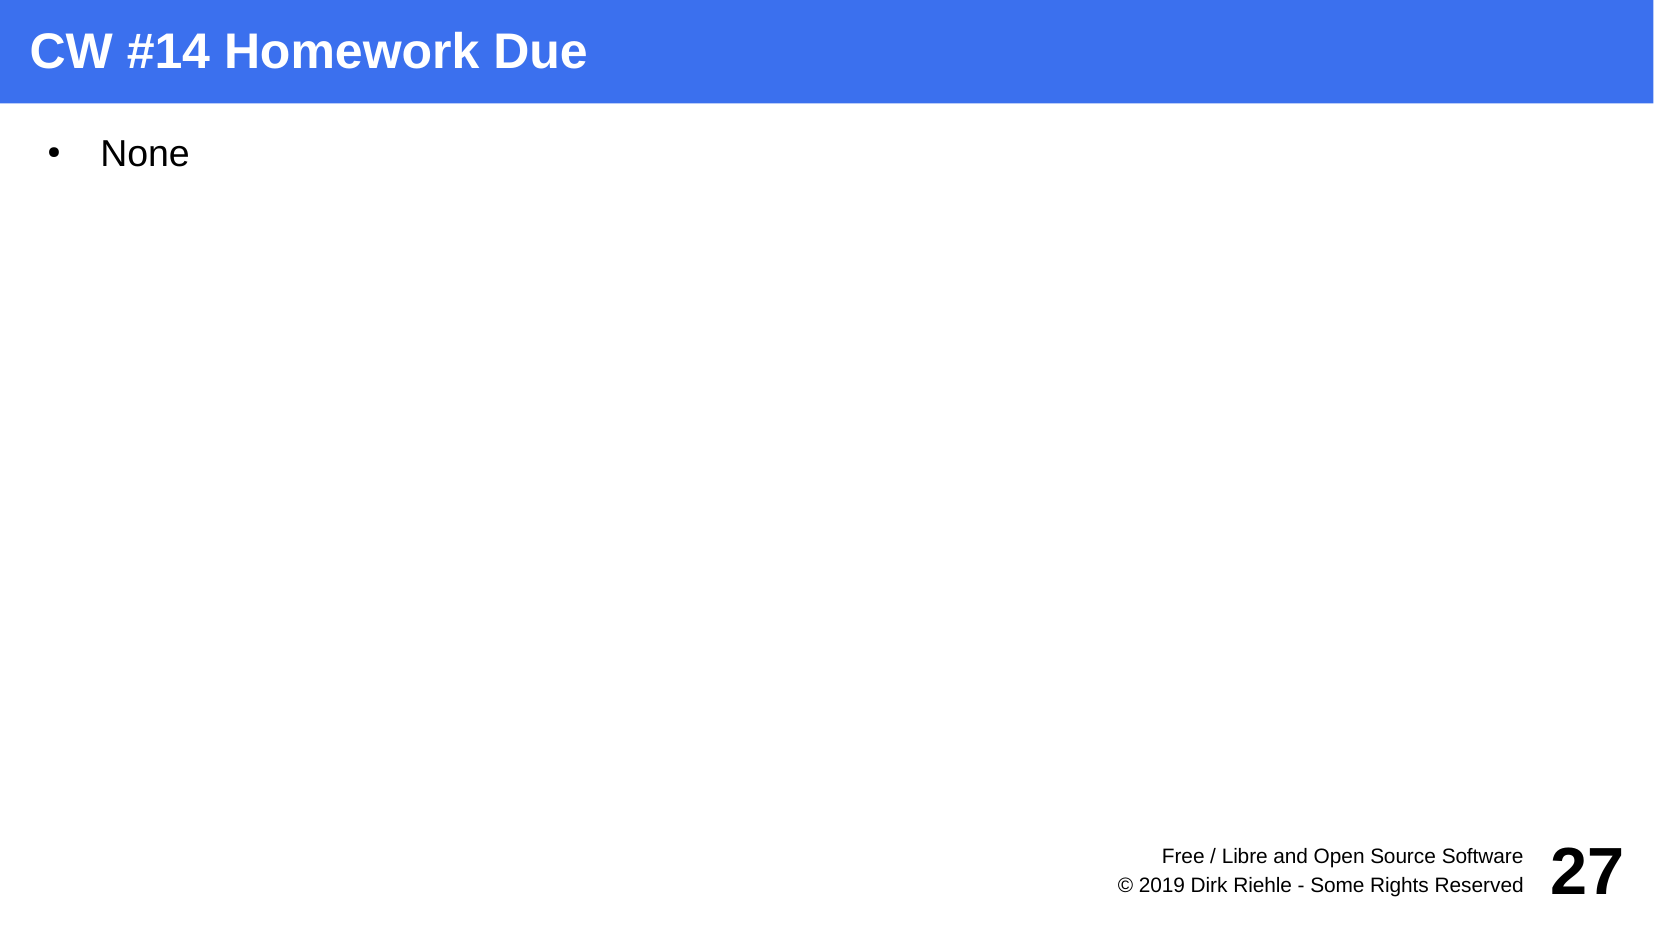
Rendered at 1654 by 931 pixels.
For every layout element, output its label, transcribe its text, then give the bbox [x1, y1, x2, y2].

list None [29, 132, 1625, 813]
title CW #14 Homework Due [0, 0, 1654, 104]
